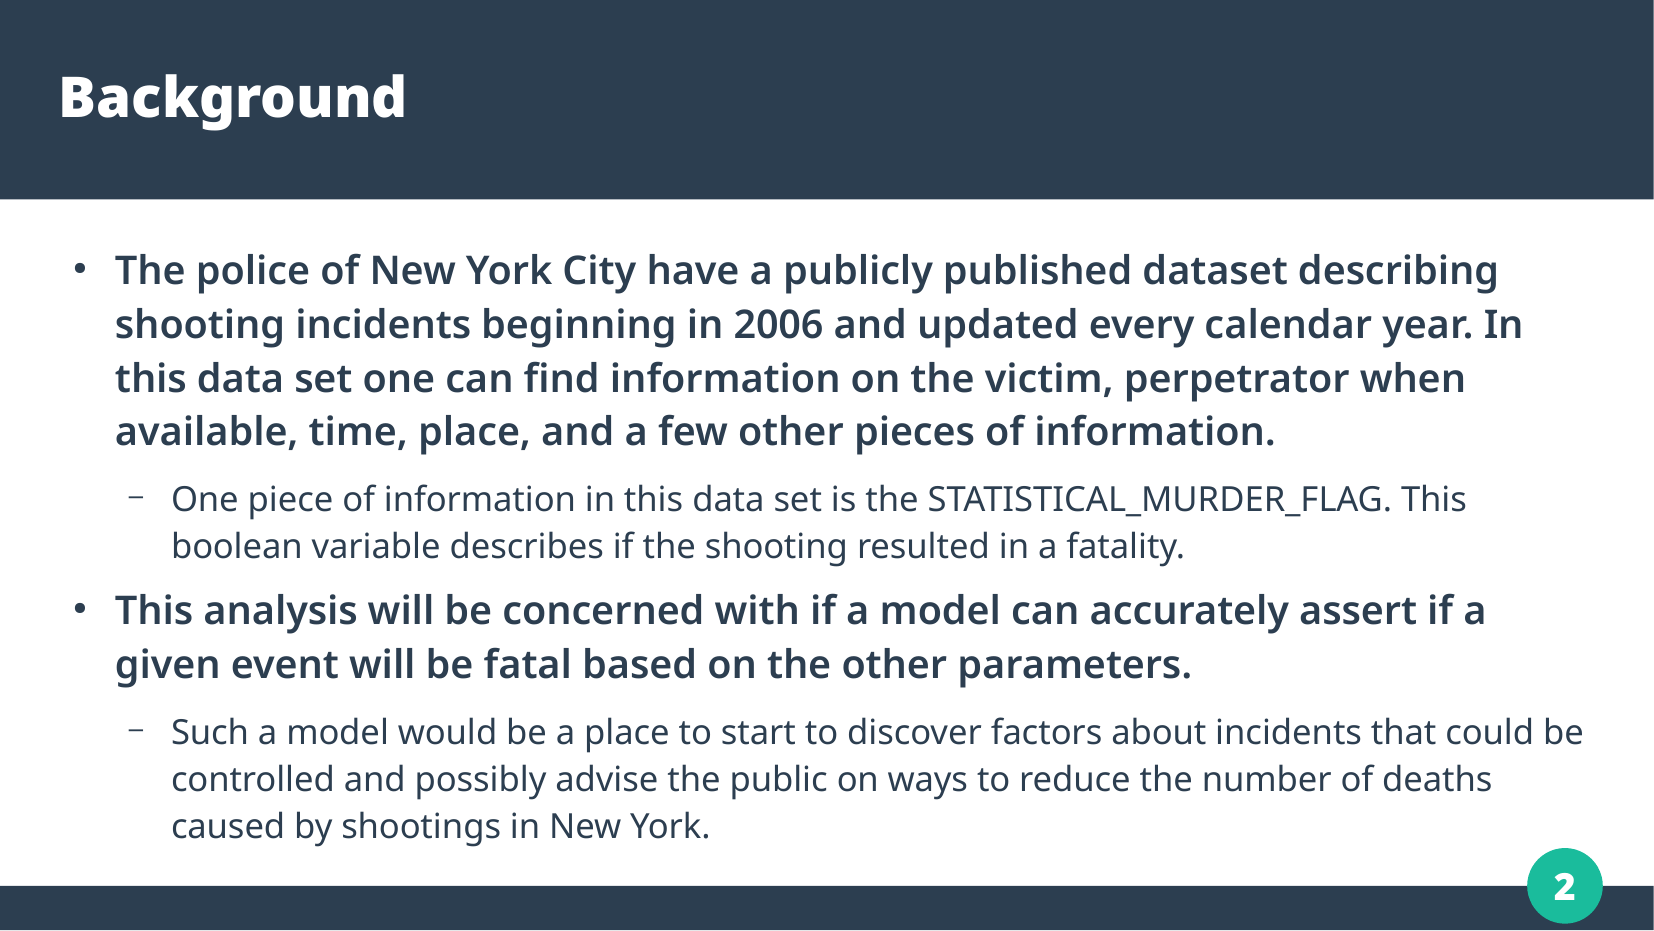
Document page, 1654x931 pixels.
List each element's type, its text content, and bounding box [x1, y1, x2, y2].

list The police of New York City have a publicly published dataset describing shooting incidents beginning in 2006 and updated every calendar year. In this data set one can find information on the victim, perpetrator when available, time, place, and a few other pieces of information. One piece of information in this data set is the STATISTICAL_MURDER_FLAG. This boolean variable describes if the shooting resulted in a fatality. This analysis will be concerned with if a model can accurately assert if a given event will be fatal based on the other parameters. Such a model would be a place to start to discover factors about incidents that could be controlled and possibly advise the public on ways to reduce the number of deaths caused by shootings in New York. [59, 242, 1595, 863]
title Background [59, 37, 1595, 156]
